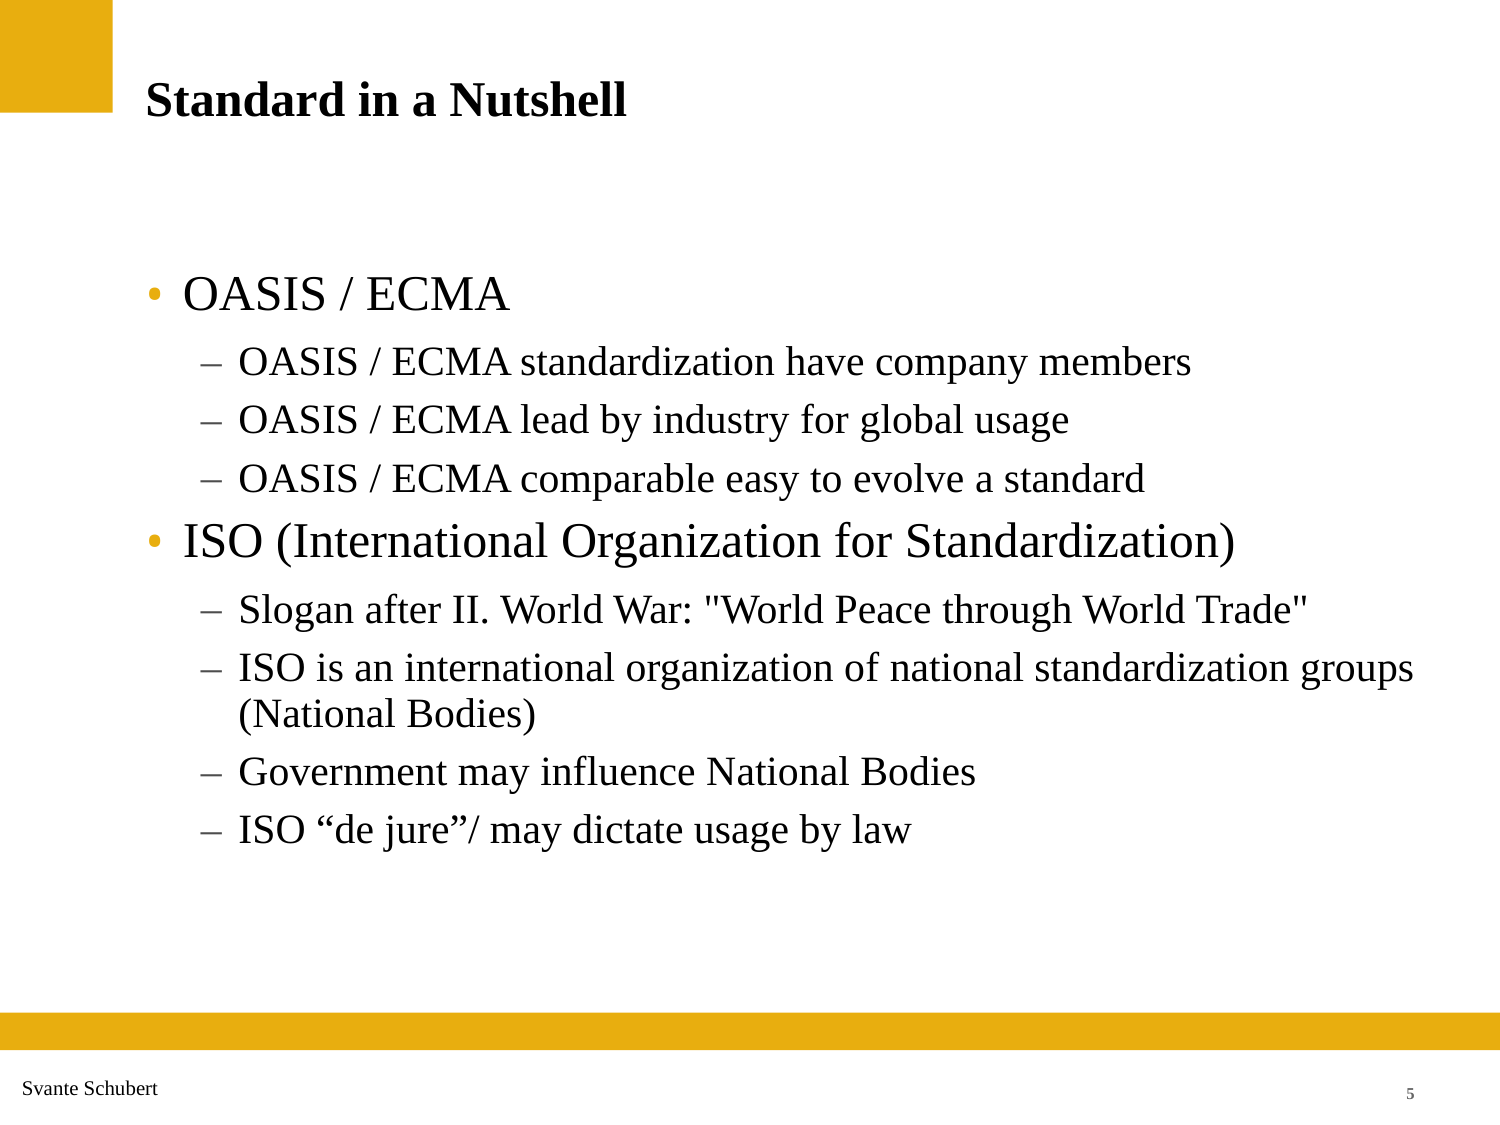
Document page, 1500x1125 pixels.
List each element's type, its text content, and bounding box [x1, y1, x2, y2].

title Standard in a Nutshell [145, 67, 1388, 219]
list OASIS / ECMA OASIS / ECMA standardization have company members OASIS / ECMA lead by industry for global usage OASIS / ECMA comparable easy to evolve a standard ISO (International Organization for Standardization) Slogan after II. World War: "World Peace through World Trade" ISO is an international organization of national standardization groups (National Bodies) Government may influence National Bodies ISO “de jure”/ may dictate usage by law [145, 265, 1423, 1009]
